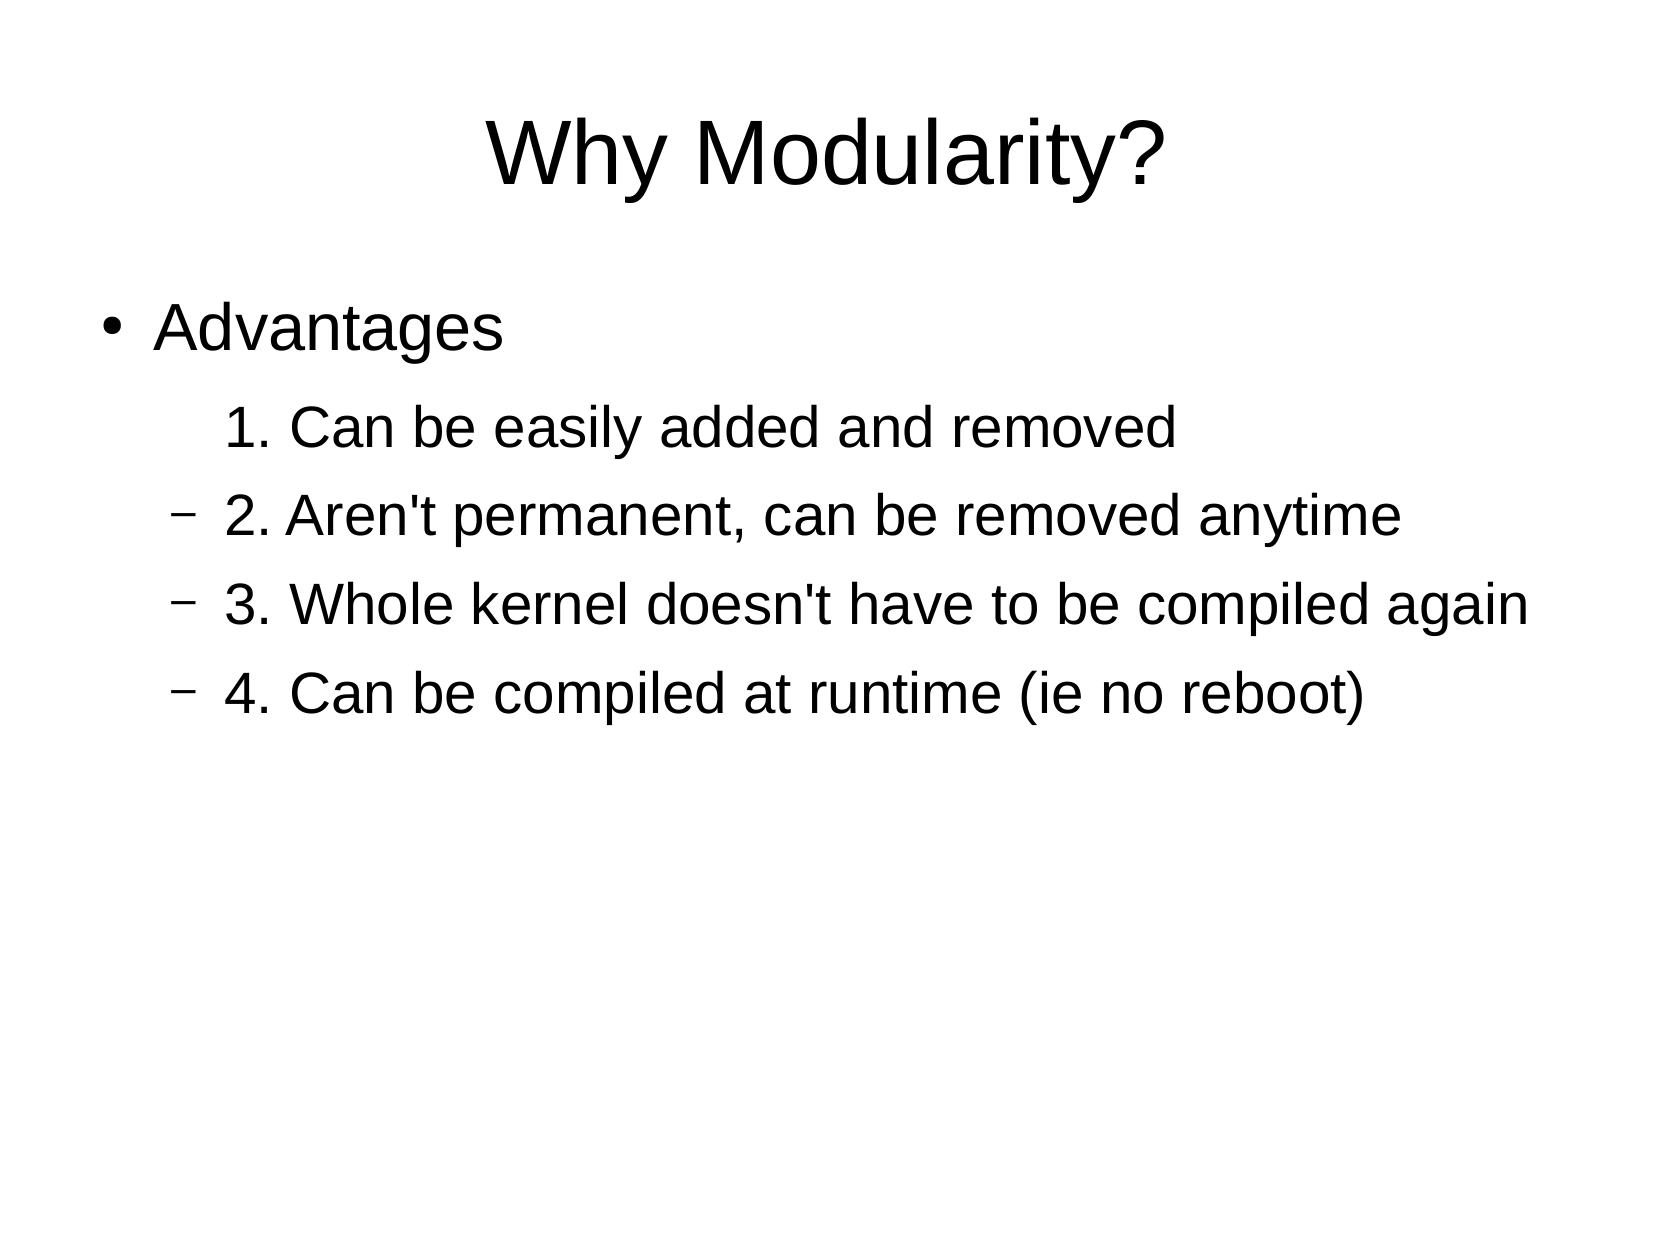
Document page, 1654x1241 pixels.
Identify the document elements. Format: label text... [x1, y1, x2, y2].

list Advantages 1. Can be easily added and removed 2. Aren't permanent, can be removed anytime 3. Whole kernel doesn't have to be compiled again 4. Can be compiled at runtime (ie no reboot) [82, 290, 1571, 1109]
title Why Modularity? [82, 49, 1571, 257]
